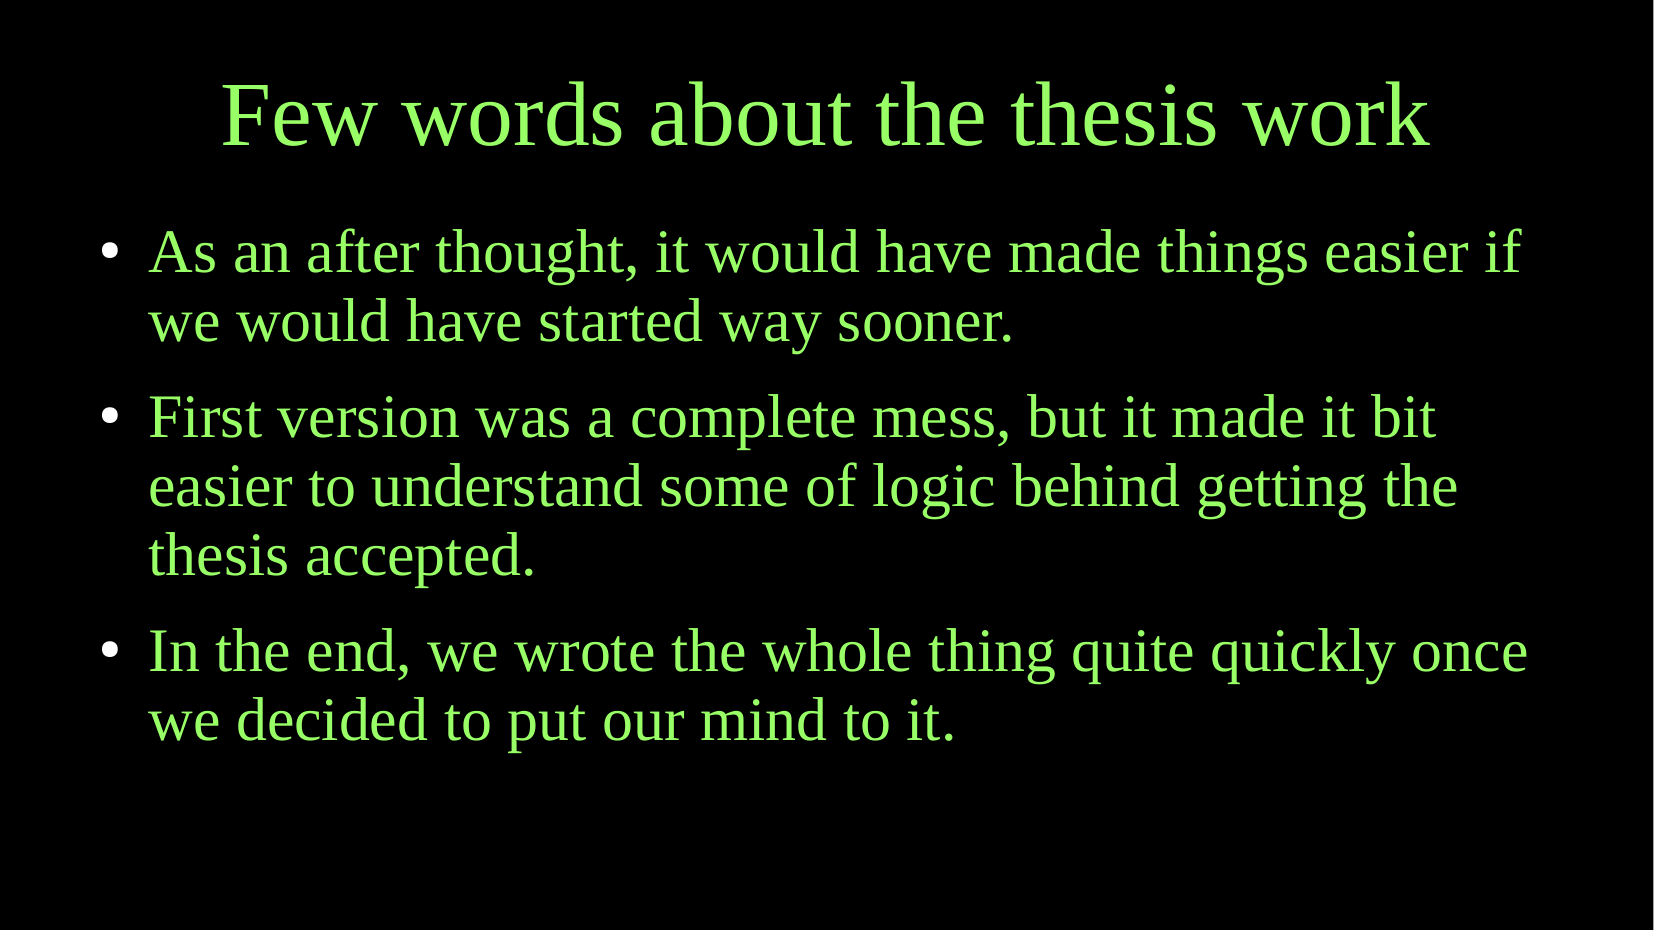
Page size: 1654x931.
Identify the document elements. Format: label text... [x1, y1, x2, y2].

list As an after thought, it would have made things easier if we would have started way sooner. First version was a complete mess, but it made it bit easier to understand some of logic behind getting the thesis accepted. In the end, we wrote the whole thing quite quickly once we decided to put our mind to it. [82, 217, 1571, 758]
title Few words about the thesis work [82, 37, 1571, 193]
